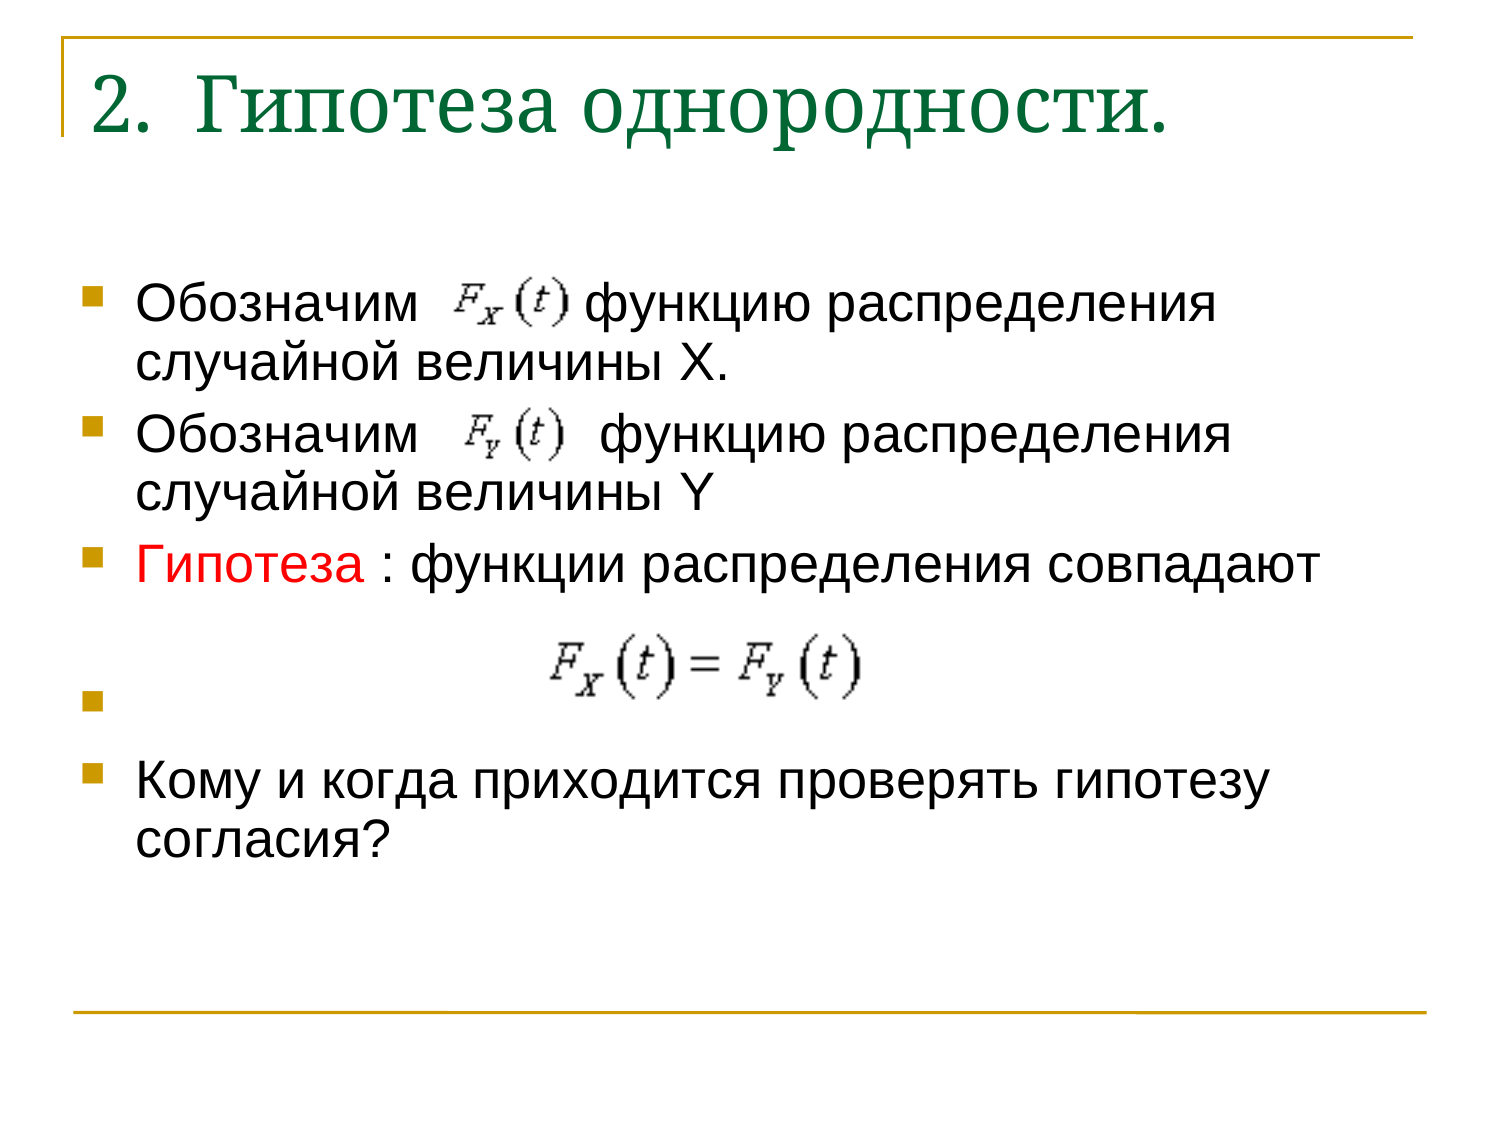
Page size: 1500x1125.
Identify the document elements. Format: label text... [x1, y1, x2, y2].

list Обозначим функцию распределения случайной величины Х. Обозначим функцию распределения случайной величины Y Гипотеза : функции распределения совпадают Кому и когда приходится проверять гипотезу согласия? [64, 267, 1415, 1011]
title 2. Гипотеза однородности. [75, 45, 1426, 233]
picture [454, 397, 573, 473]
picture [537, 621, 869, 714]
picture [442, 267, 579, 338]
